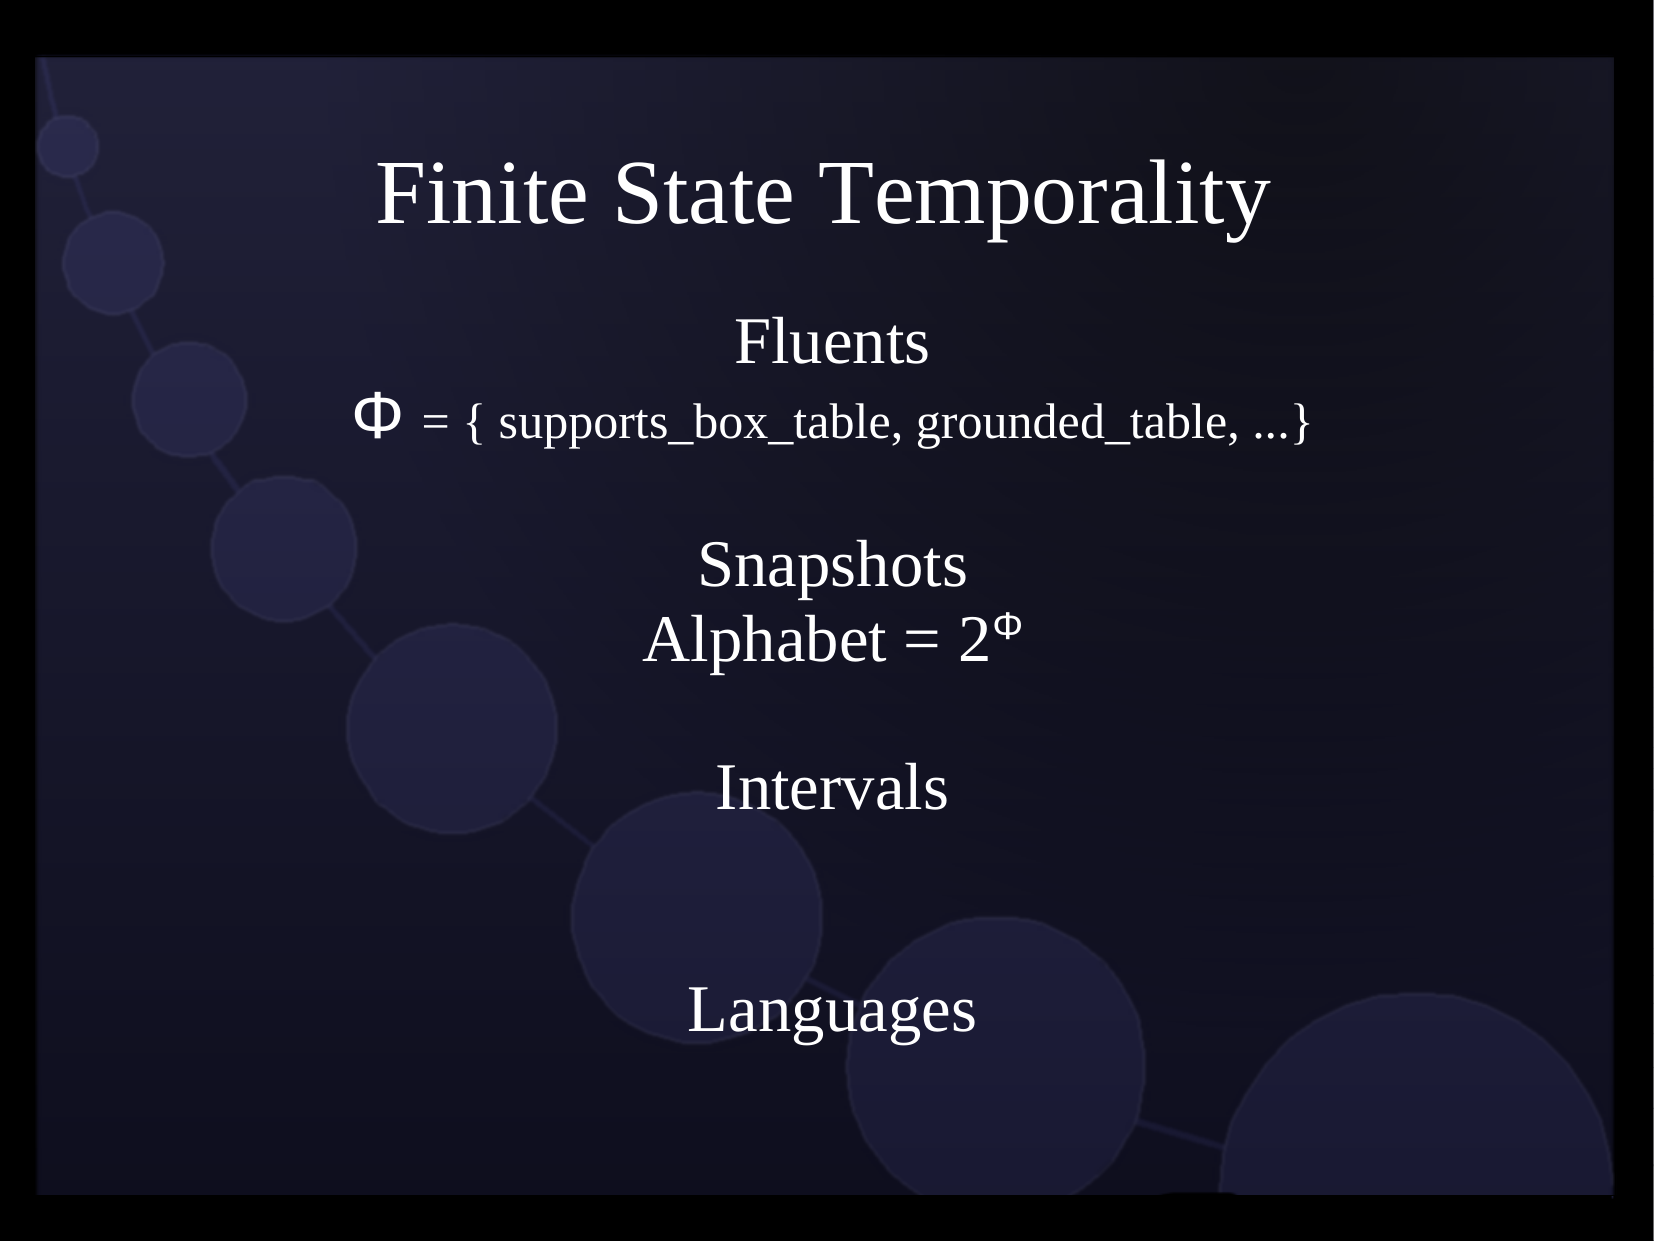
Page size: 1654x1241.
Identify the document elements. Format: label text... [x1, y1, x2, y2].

subtitle Fluents Φ = { supports_box_table, grounded_table, ...} Snapshots Alphabet = 2Φ Intervals Languages [109, 281, 1522, 1217]
picture [0, 0, 1654, 1241]
title Finite State Temporality [118, 88, 1531, 296]
